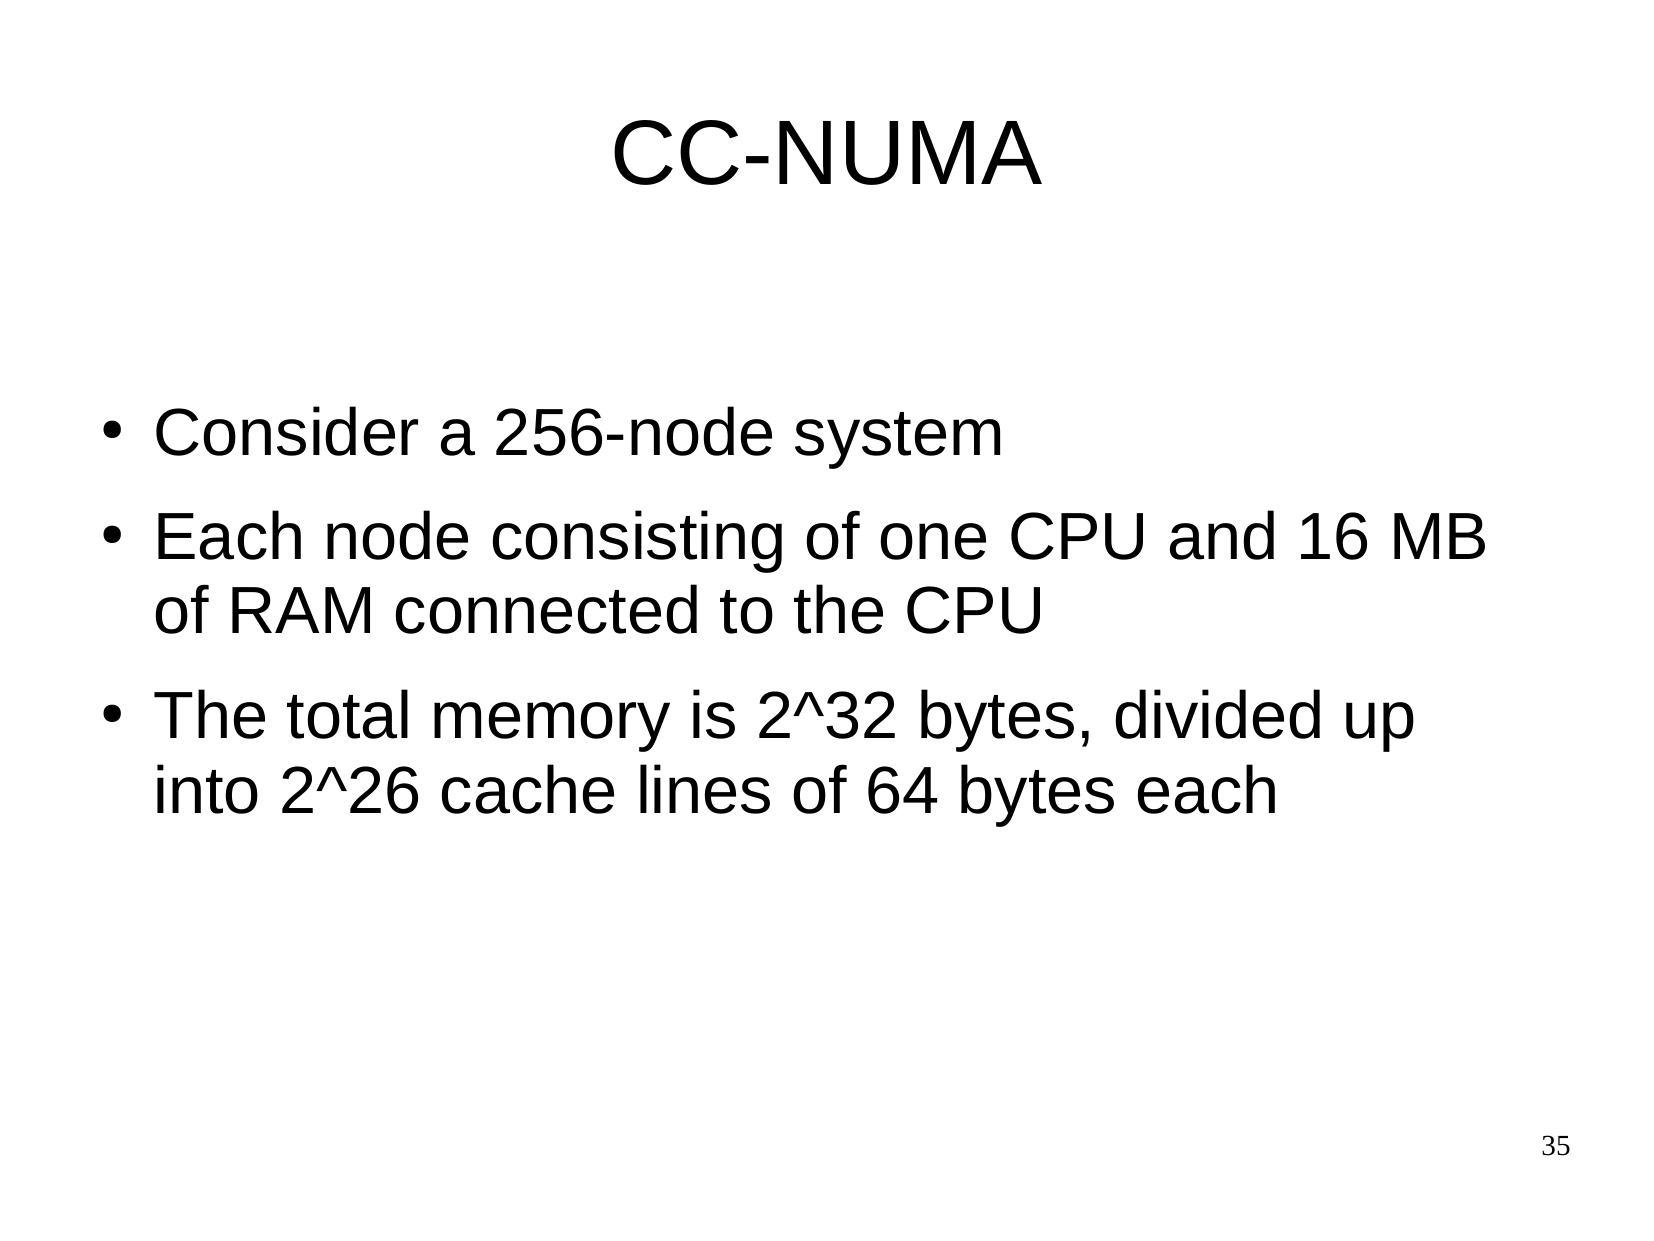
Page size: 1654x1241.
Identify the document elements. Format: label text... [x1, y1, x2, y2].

list Consider a 256-node system Each node consisting of one CPU and 16 MB of RAM connected to the CPU The total memory is 2^32 bytes, divided up into 2^26 cache lines of 64 bytes each [82, 290, 1538, 1010]
title CC-NUMA [82, 49, 1571, 257]
